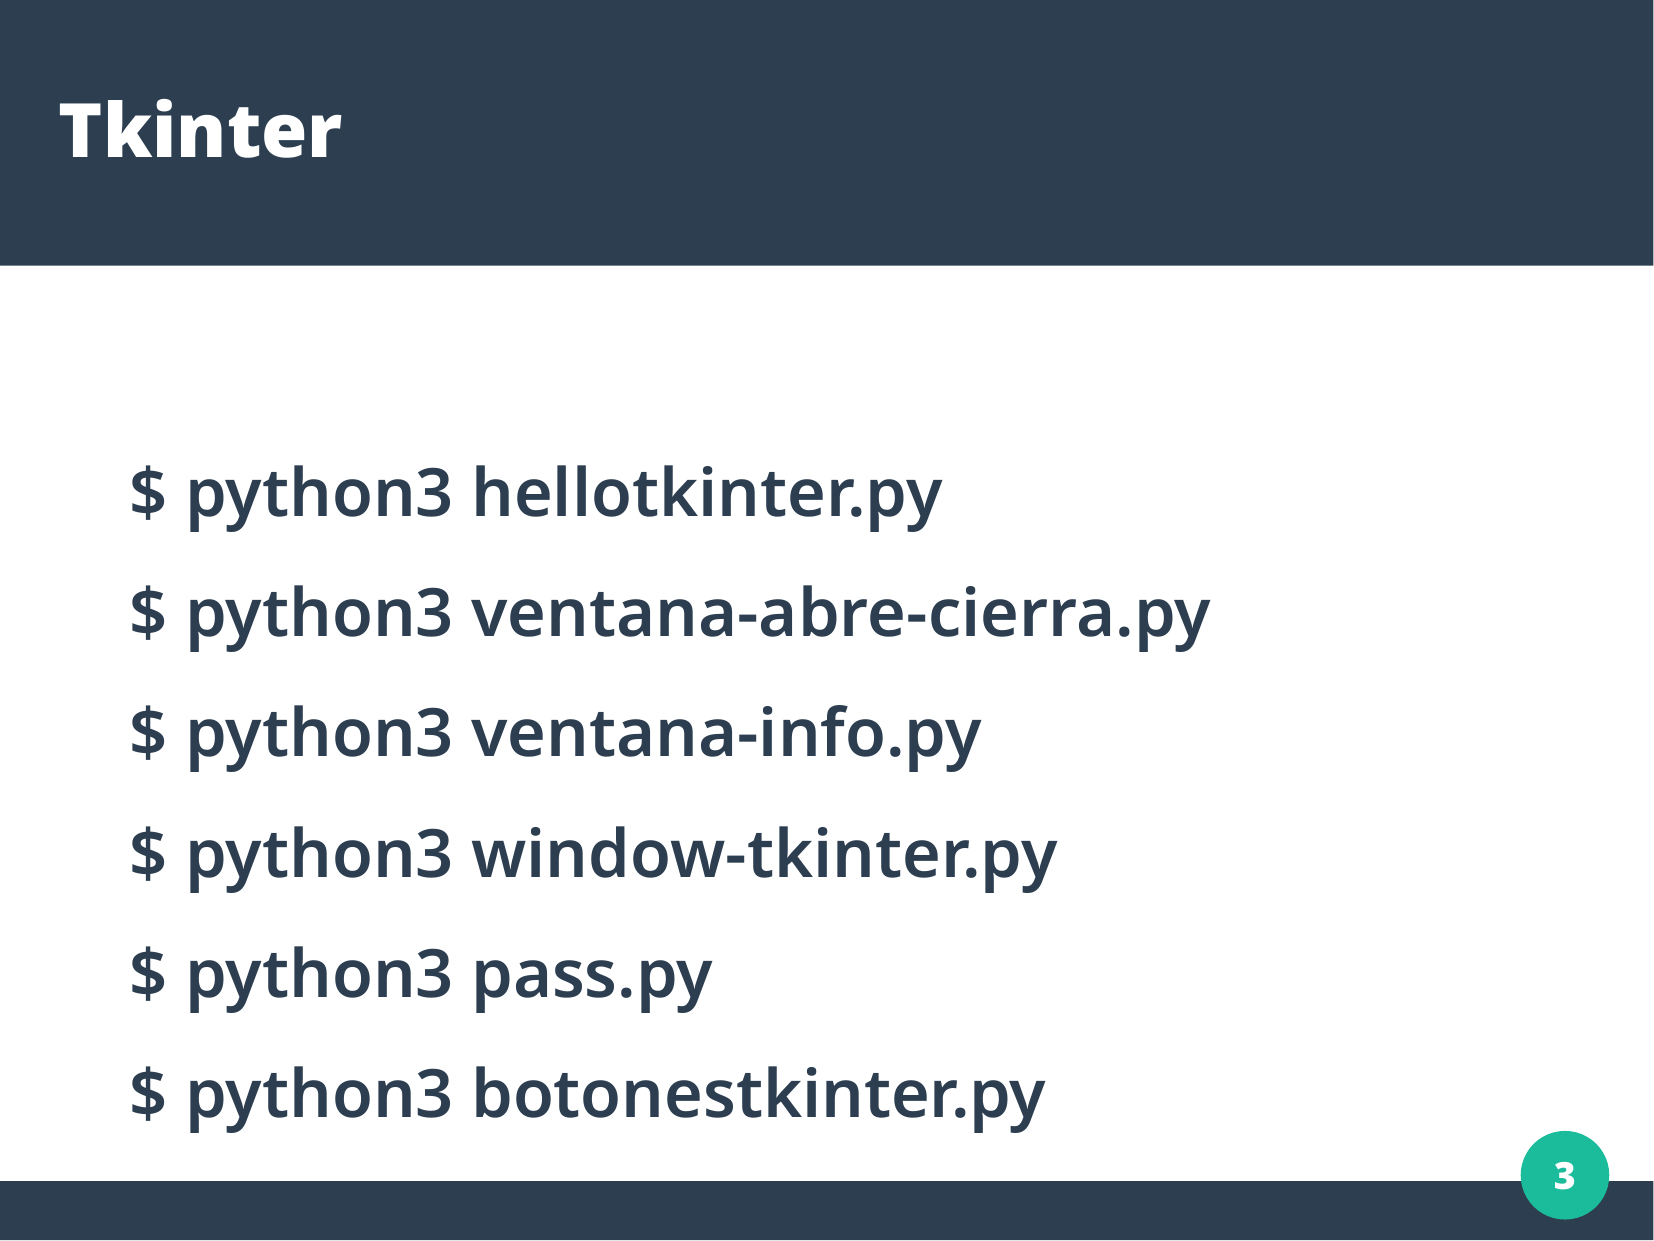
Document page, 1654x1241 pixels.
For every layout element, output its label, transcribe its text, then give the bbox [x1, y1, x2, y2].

list $ python3 hellotkinter.py $ python3 ventana-abre-cierra.py $ python3 ventana-info.py $ python3 window-tkinter.py $ python3 pass.py $ python3 botonestkinter.py [59, 324, 1595, 1152]
title Tkinter [59, 49, 1595, 207]
